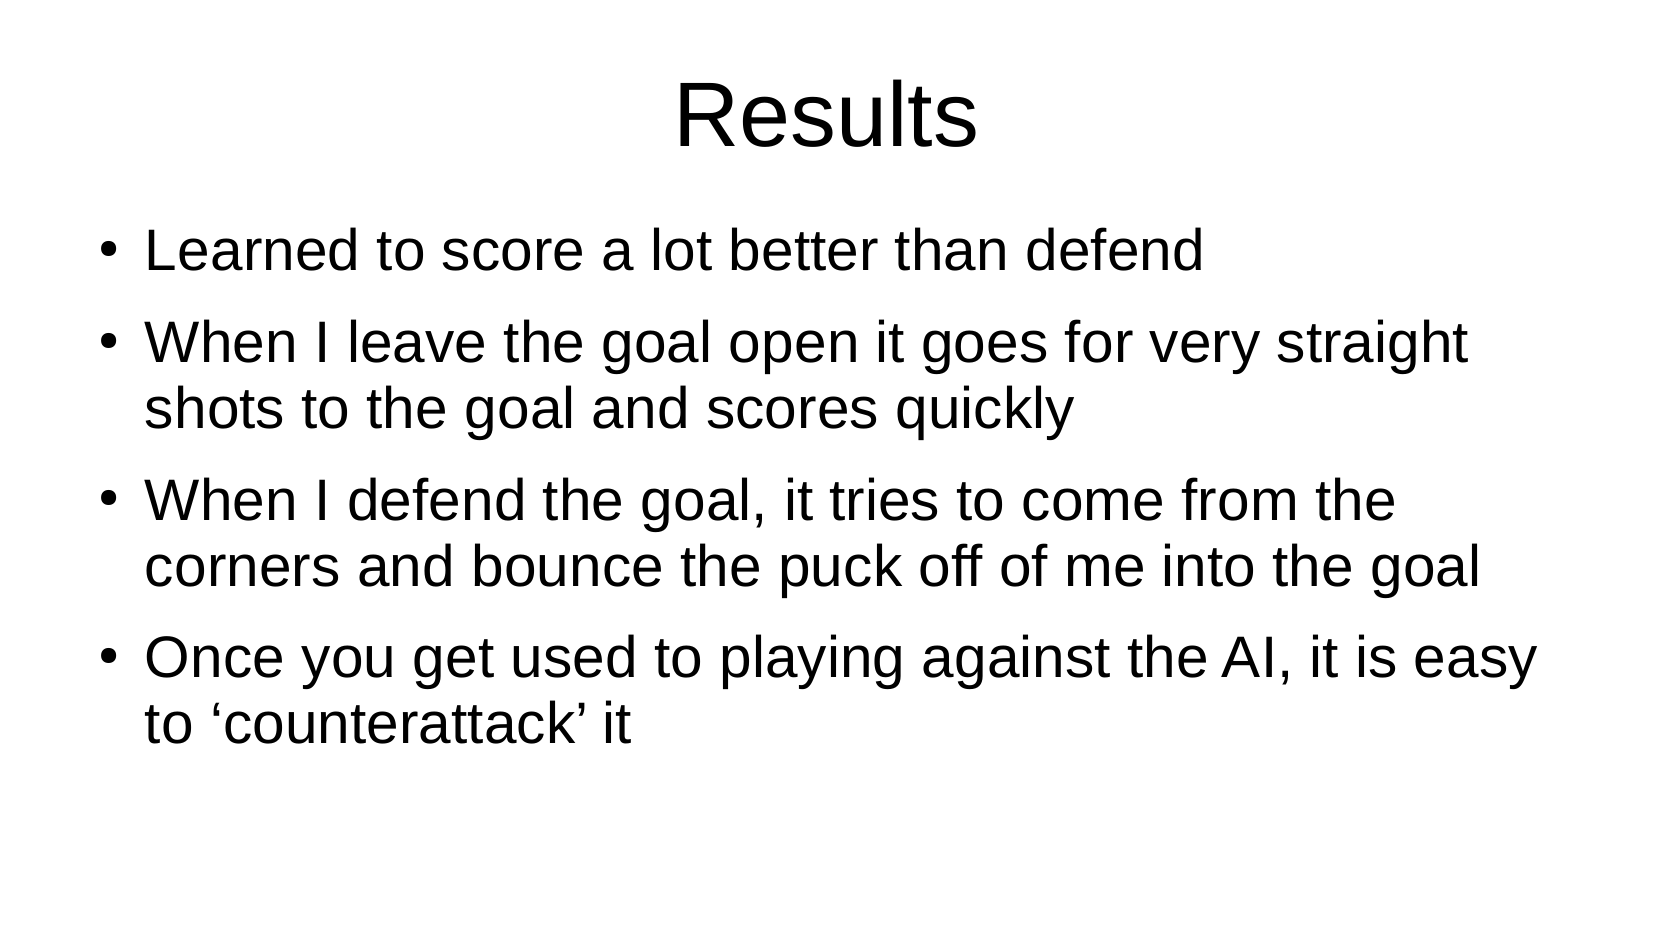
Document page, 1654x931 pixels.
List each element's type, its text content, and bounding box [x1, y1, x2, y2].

list Learned to score a lot better than defend When I leave the goal open it goes for very straight shots to the goal and scores quickly When I defend the goal, it tries to come from the corners and bounce the puck off of me into the goal Once you get used to playing against the AI, it is easy to ‘counterattack’ it [82, 217, 1571, 758]
title Results [82, 37, 1571, 193]
